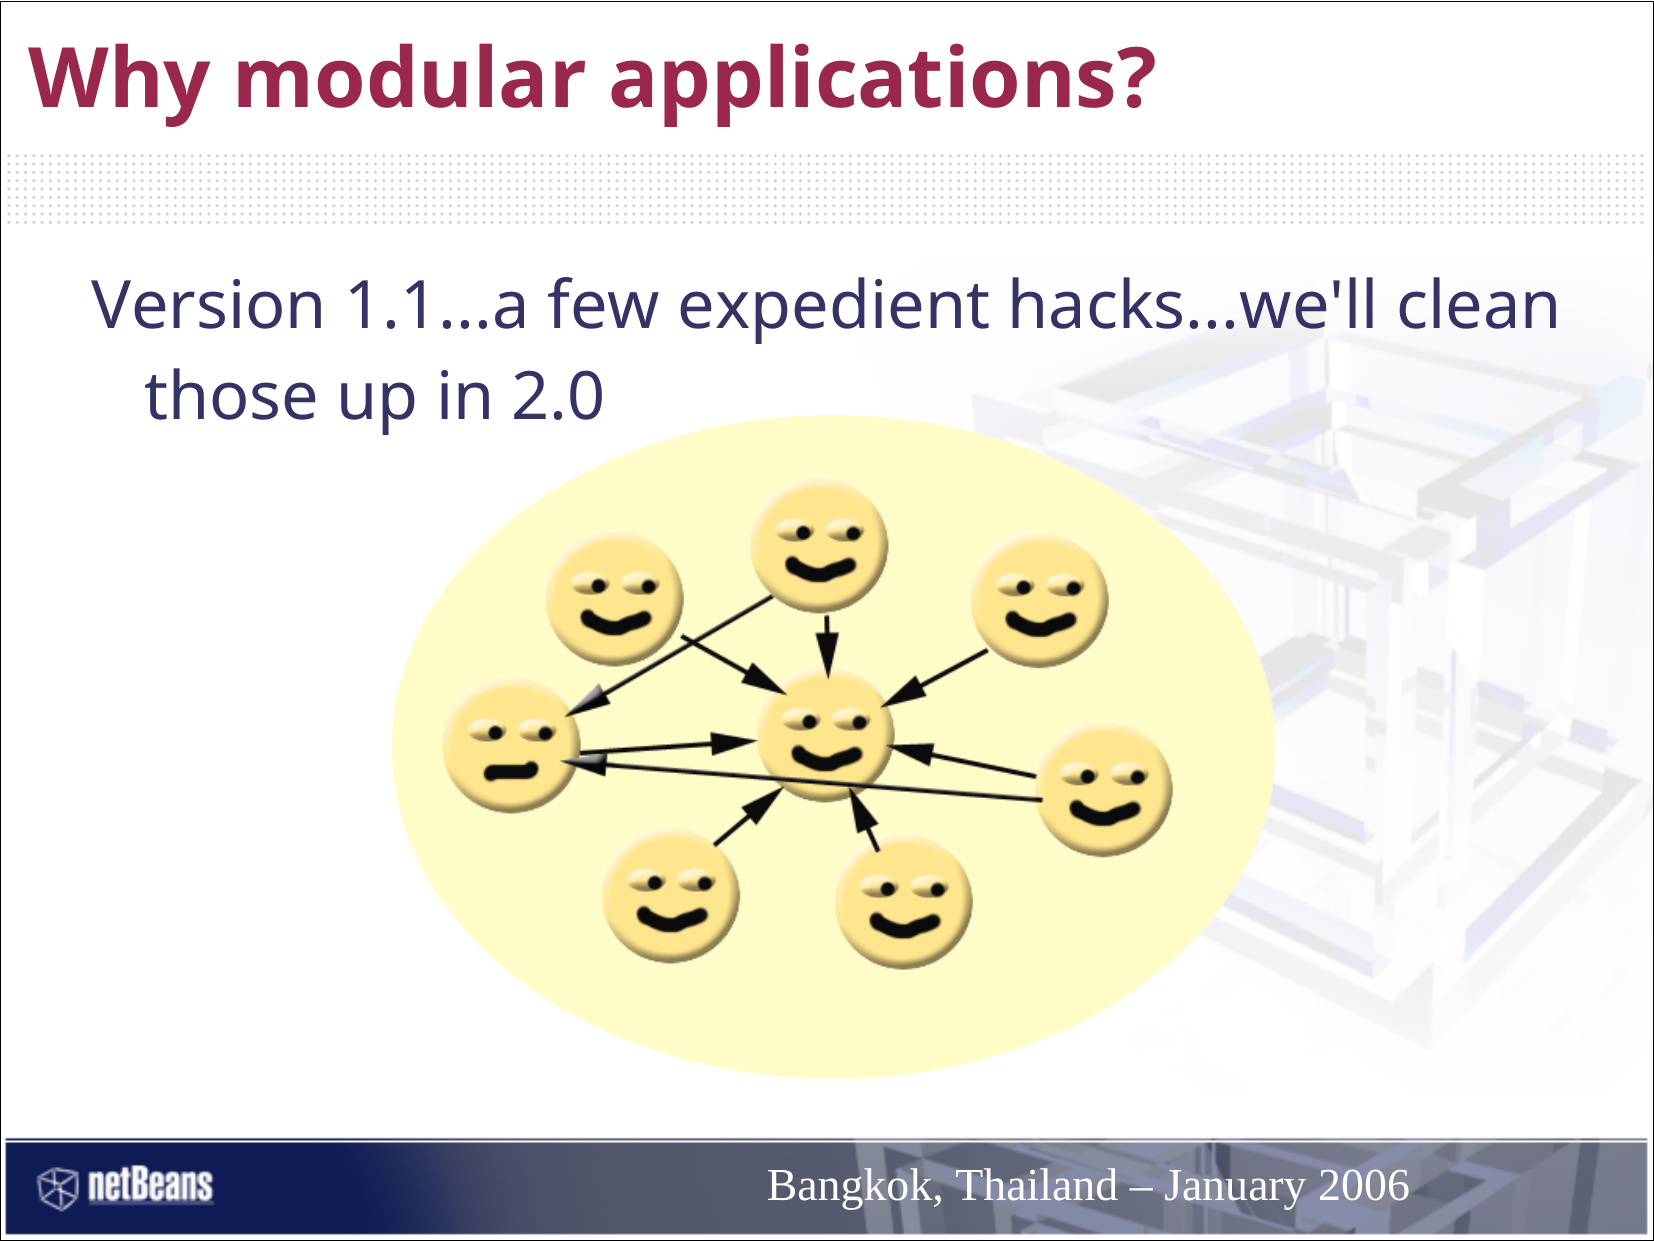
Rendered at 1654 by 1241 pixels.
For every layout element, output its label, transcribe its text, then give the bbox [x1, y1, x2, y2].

list Version 1.1...a few expedient hacks...we'll clean those up in 2.0 [73, 257, 1574, 1127]
title Why modular applications? [28, 0, 1619, 152]
picture [1, 2, 1653, 1240]
